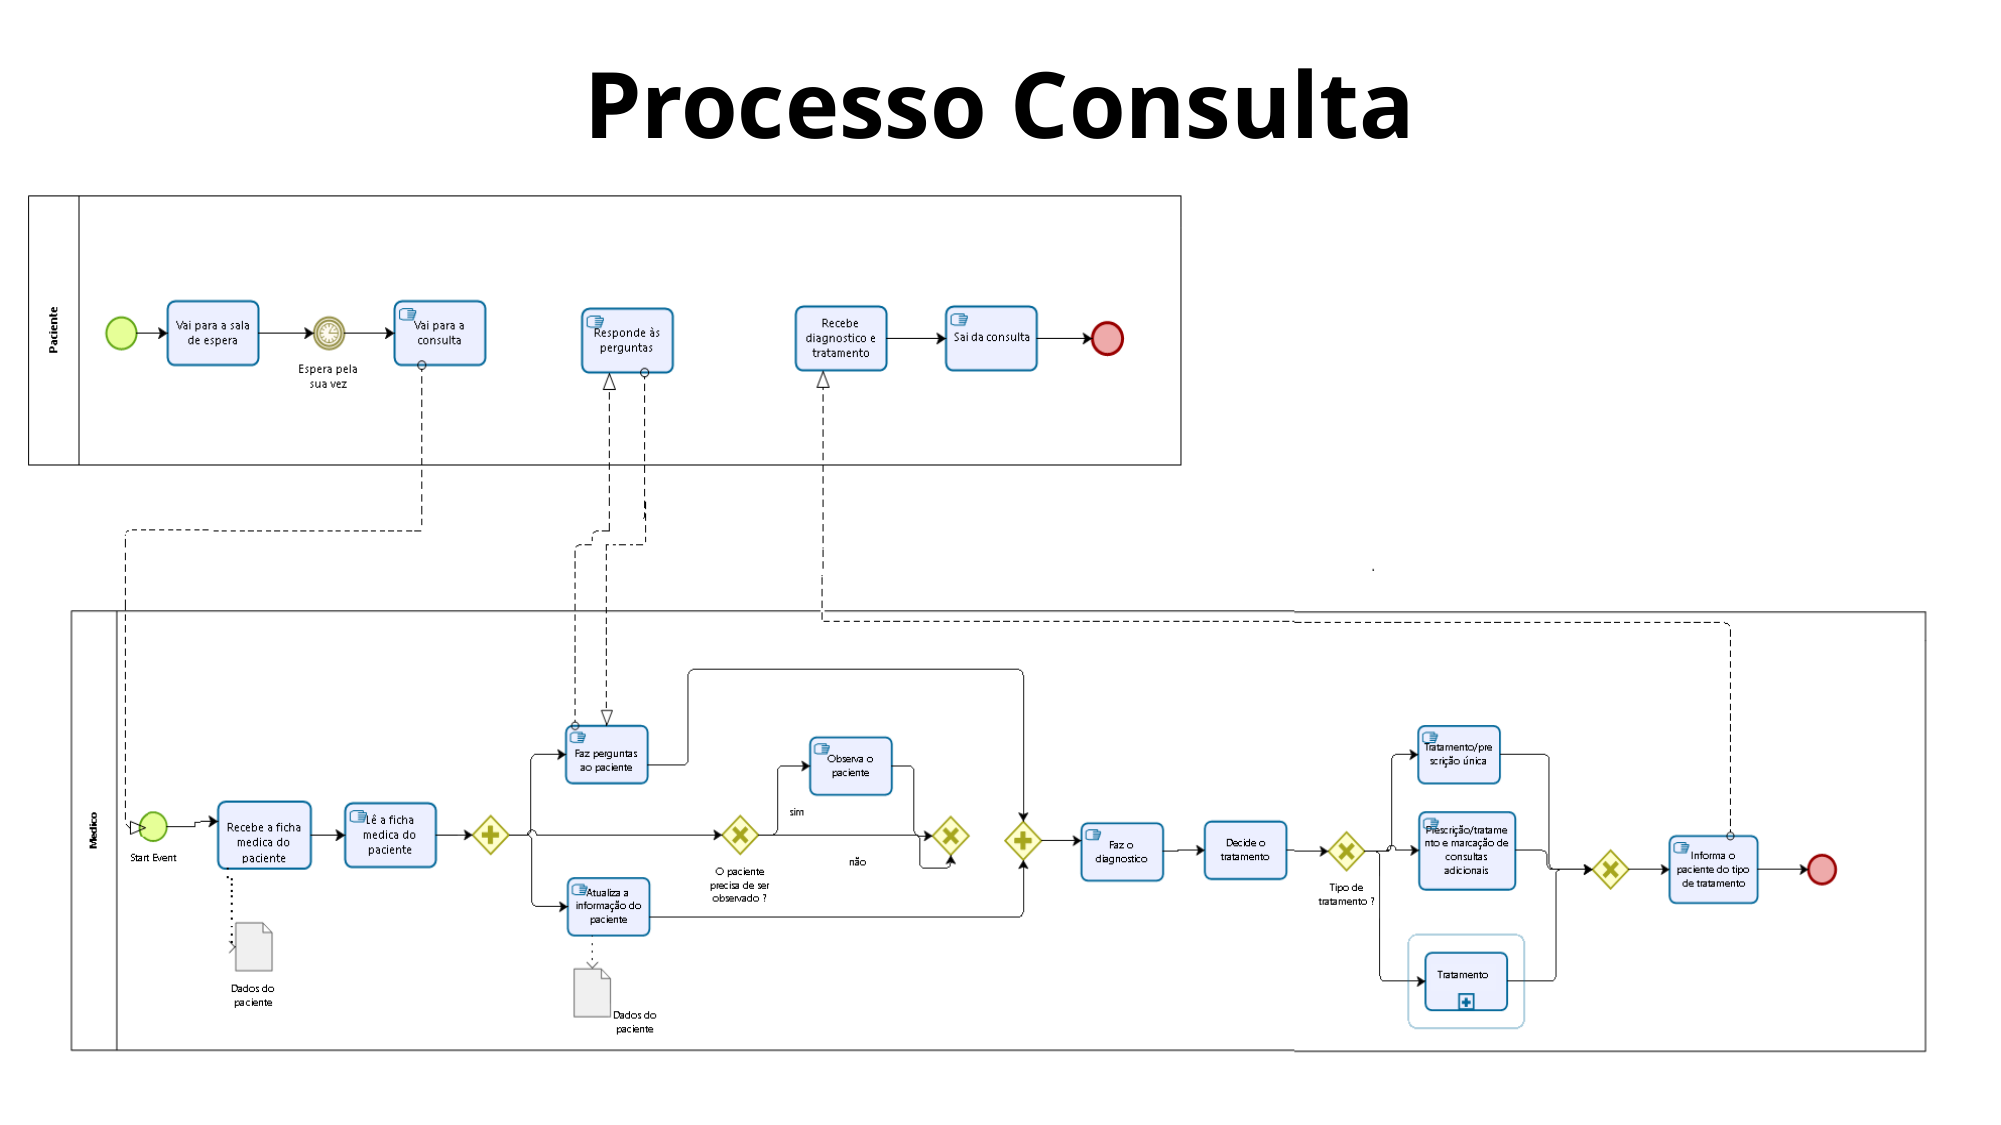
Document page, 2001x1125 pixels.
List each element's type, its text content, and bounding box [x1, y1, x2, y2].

picture [16, 172, 1984, 1125]
title Processo Consulta [137, 0, 1863, 172]
